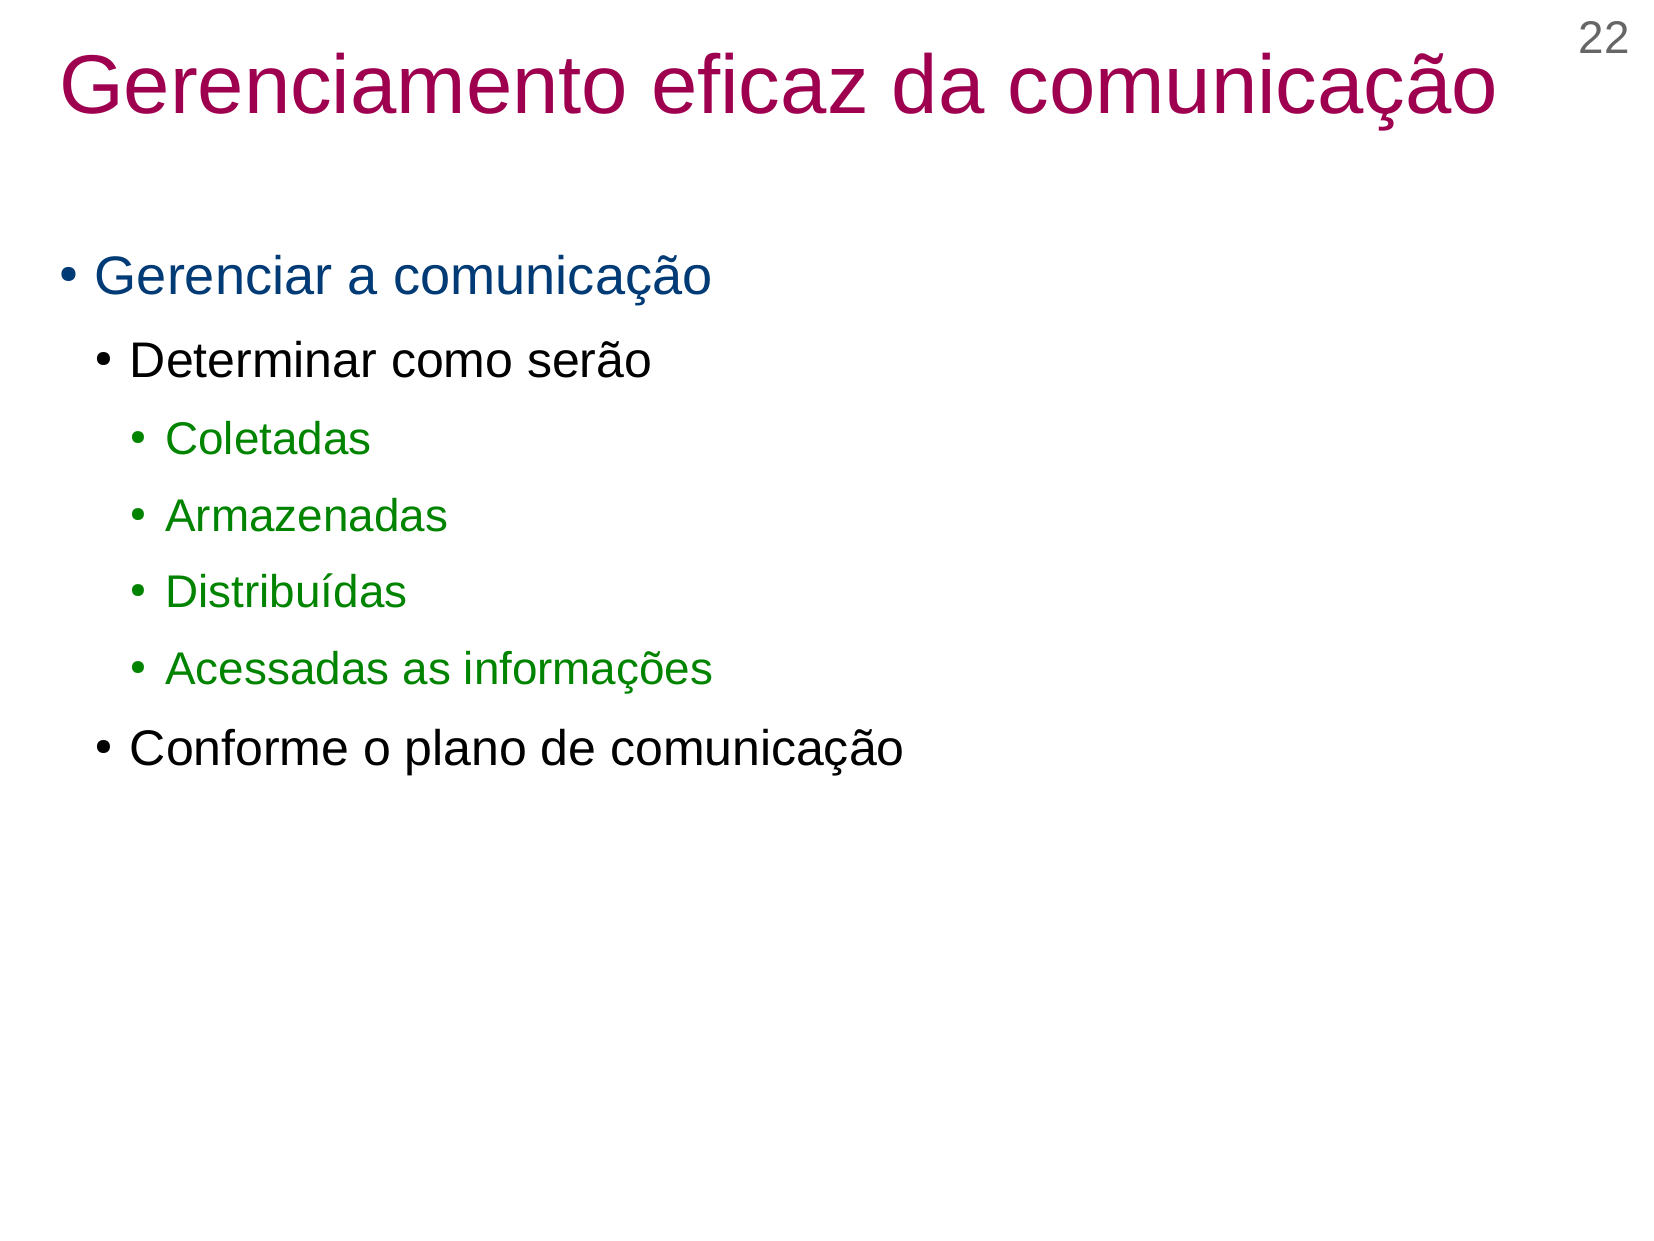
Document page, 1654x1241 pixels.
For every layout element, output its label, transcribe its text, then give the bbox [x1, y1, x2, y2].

list Gerenciar a comunicação Determinar como serão Coletadas Armazenadas Distribuídas Acessadas as informações Conforme o plano de comunicação [59, 236, 1595, 1211]
title Gerenciamento eficaz da comunicação [59, 29, 1595, 148]
